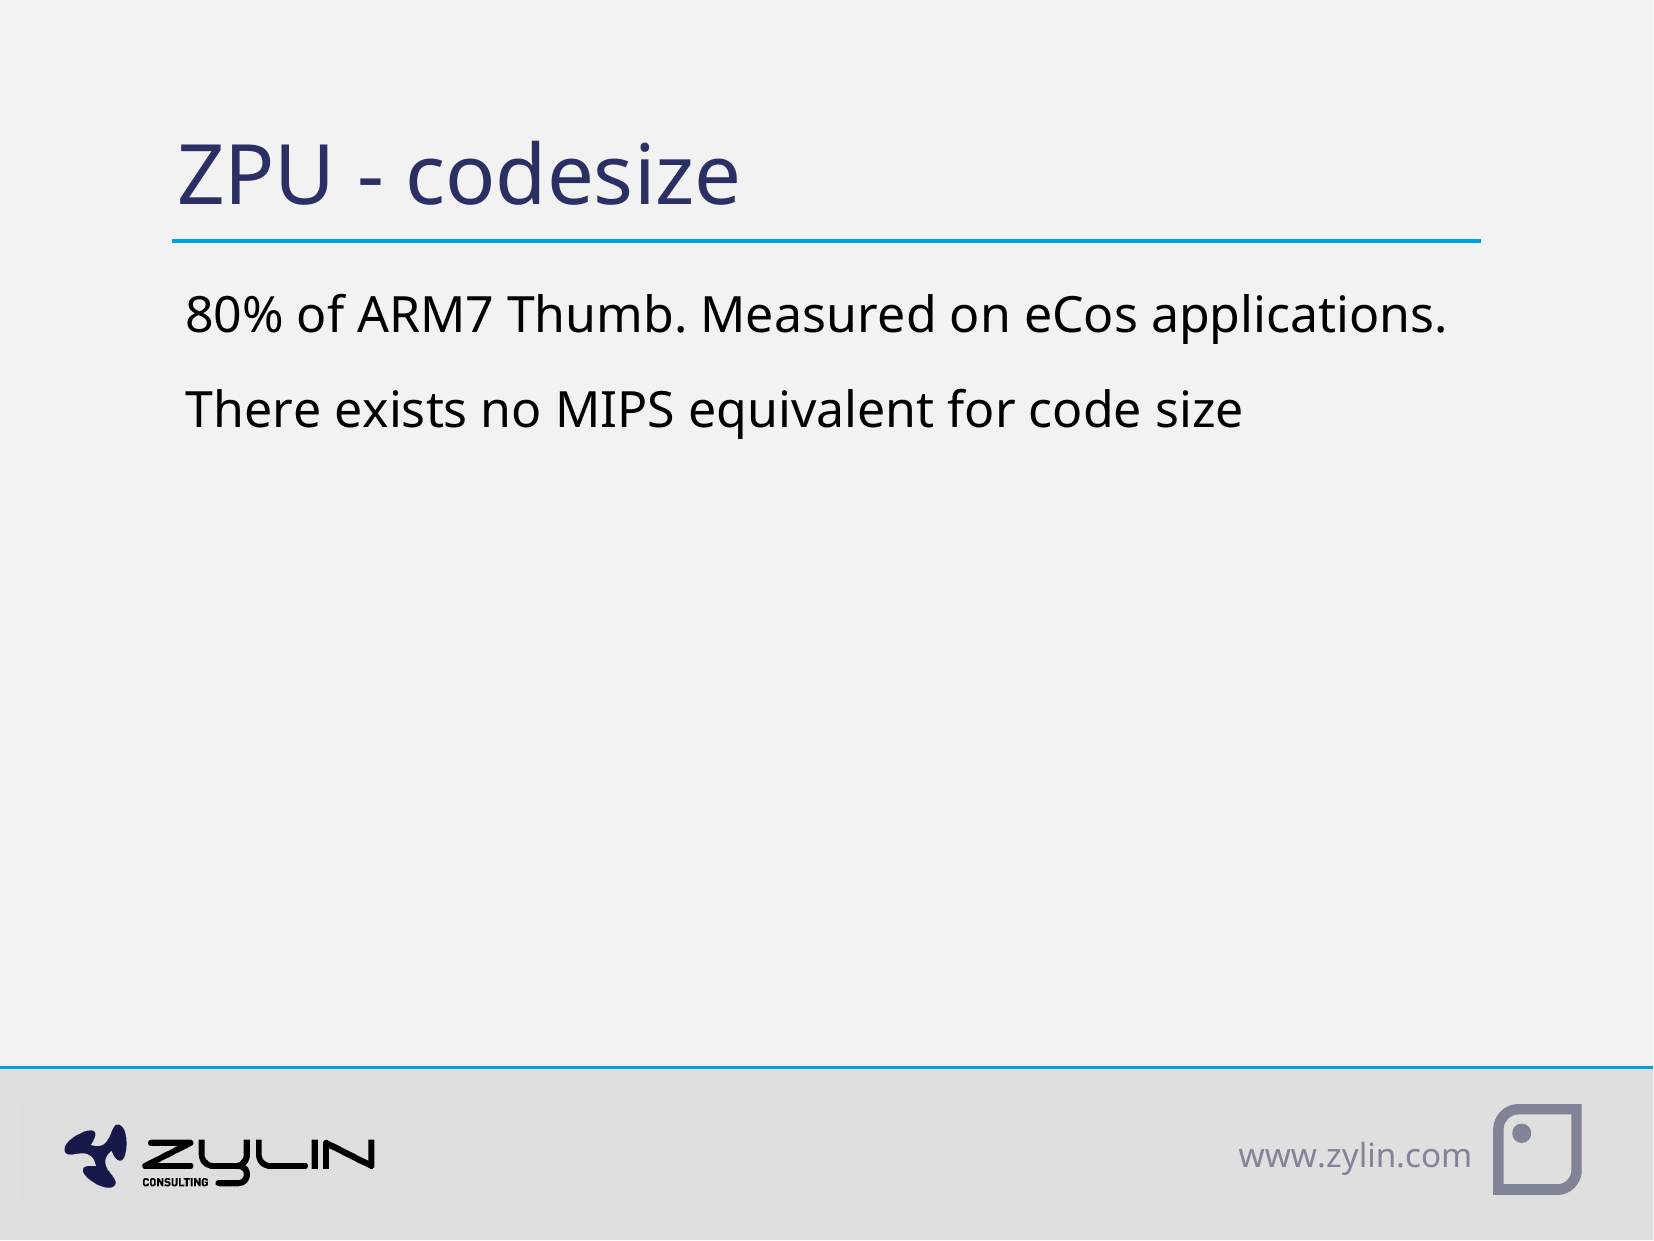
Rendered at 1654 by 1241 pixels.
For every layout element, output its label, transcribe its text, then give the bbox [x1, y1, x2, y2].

list 80% of ARM7 Thumb. Measured on eCos applications. There exists no MIPS equivalent for code size [167, 280, 1495, 1052]
picture [20, 1104, 432, 1200]
title ZPU - codesize [177, 122, 1493, 223]
